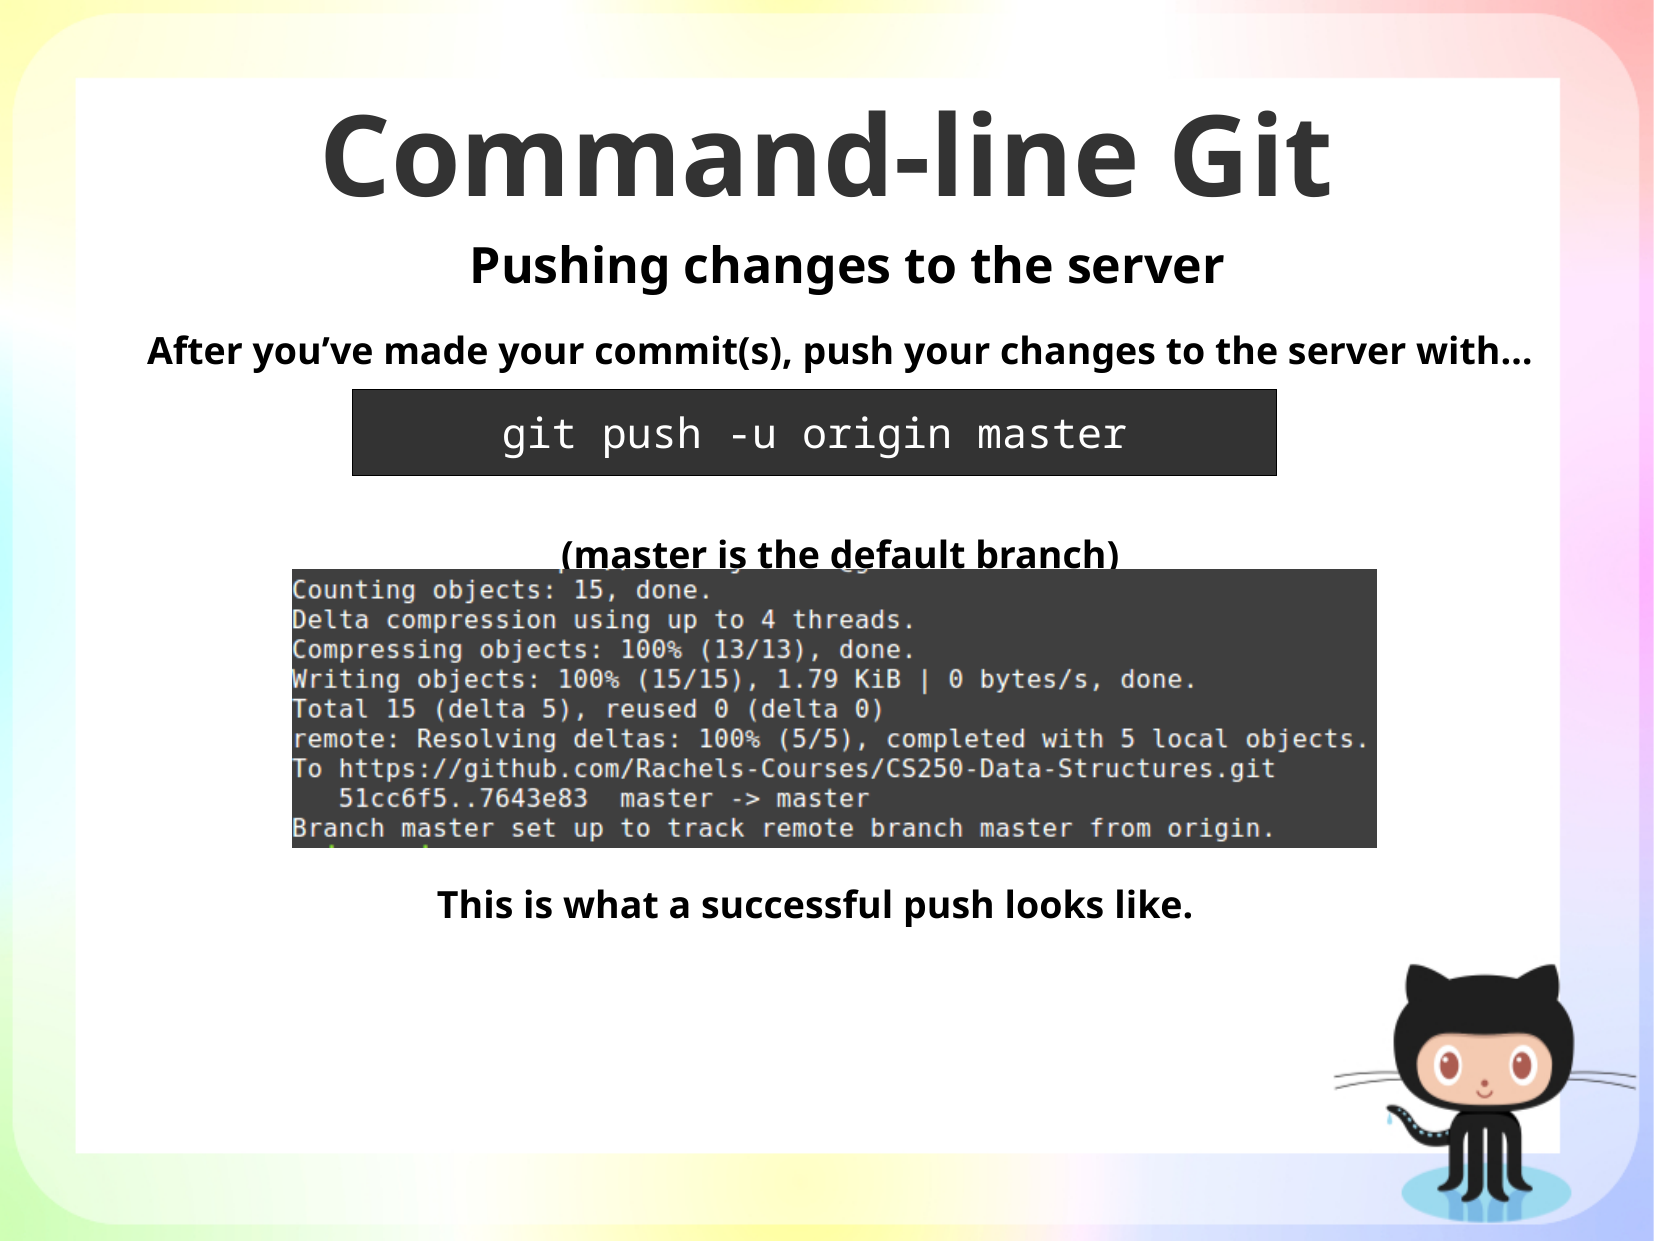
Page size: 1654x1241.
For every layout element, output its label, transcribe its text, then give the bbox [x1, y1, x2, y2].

picture [0, 0, 1654, 1241]
text_box This is what a successful push looks like. [117, 878, 1514, 975]
text_box After you’ve made your commit(s), push your changes to the server with… (master is the default branch) [142, 324, 1539, 535]
text_box git push -u origin master [352, 389, 1277, 476]
text_box Pushing changes to the server [160, 230, 1535, 289]
title Command-line Git [82, 49, 1571, 257]
